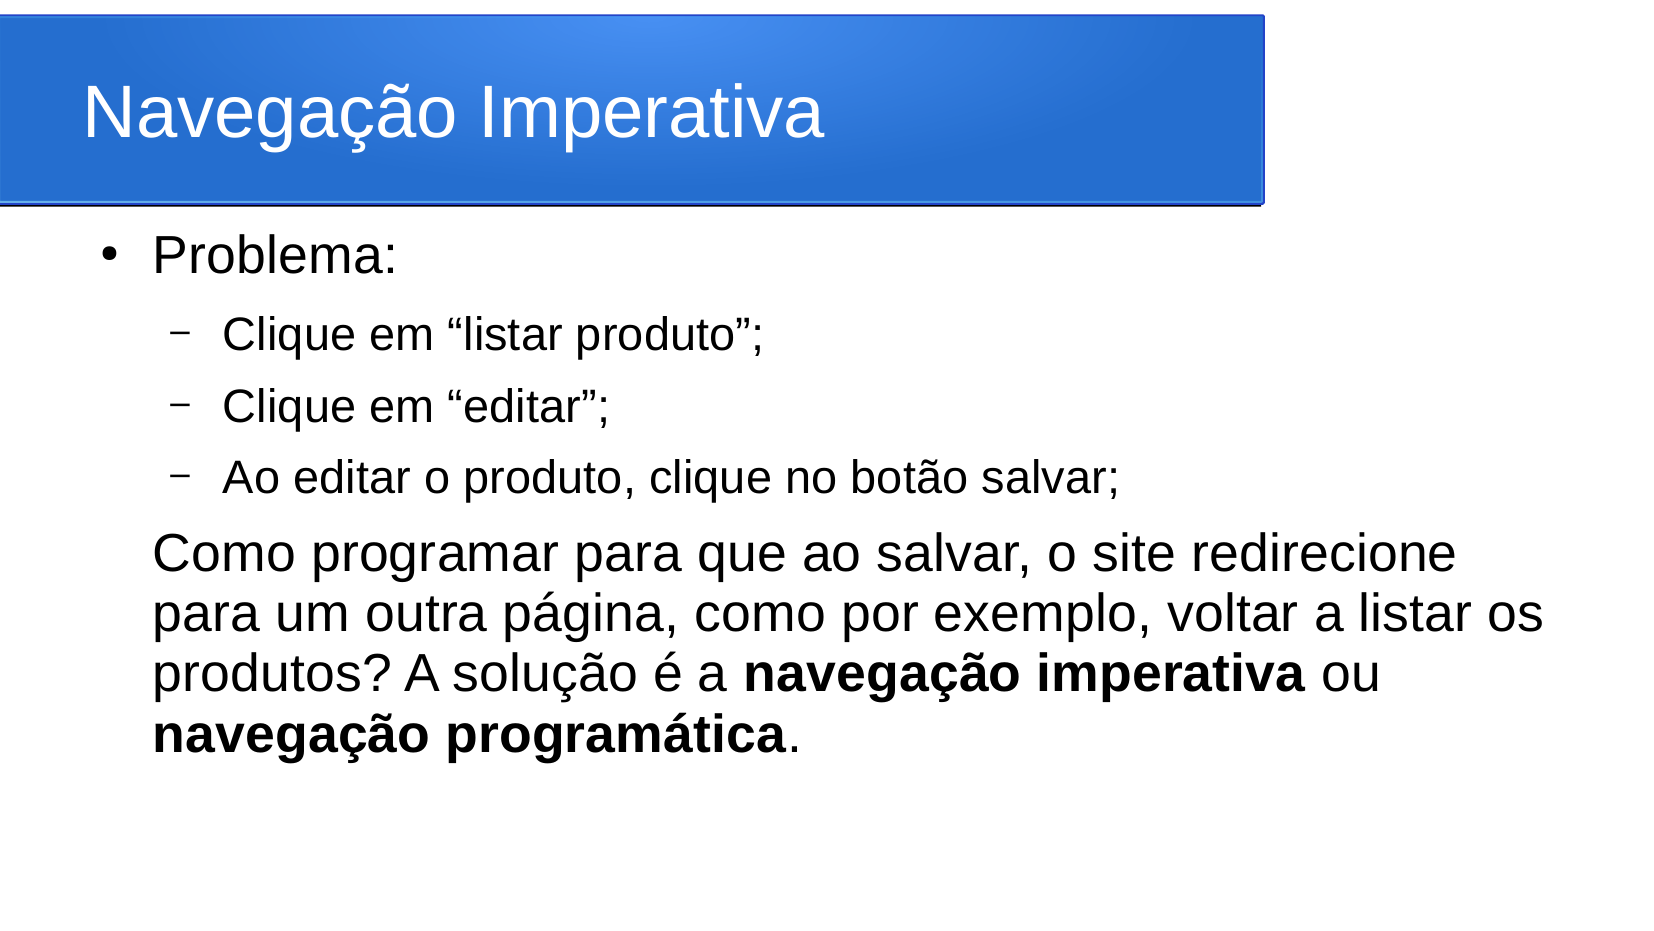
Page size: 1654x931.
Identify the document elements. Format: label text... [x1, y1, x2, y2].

list Problema: Clique em “listar produto”; Clique em “editar”; Ao editar o produto, clique no botão salvar; Como programar para que ao salvar, o site redirecione para um outra página, como por exemplo, voltar a listar os produtos? A solução é a navegação imperativa ou navegação programática. [82, 224, 1571, 764]
title Navegação Imperativa [82, 35, 1235, 189]
